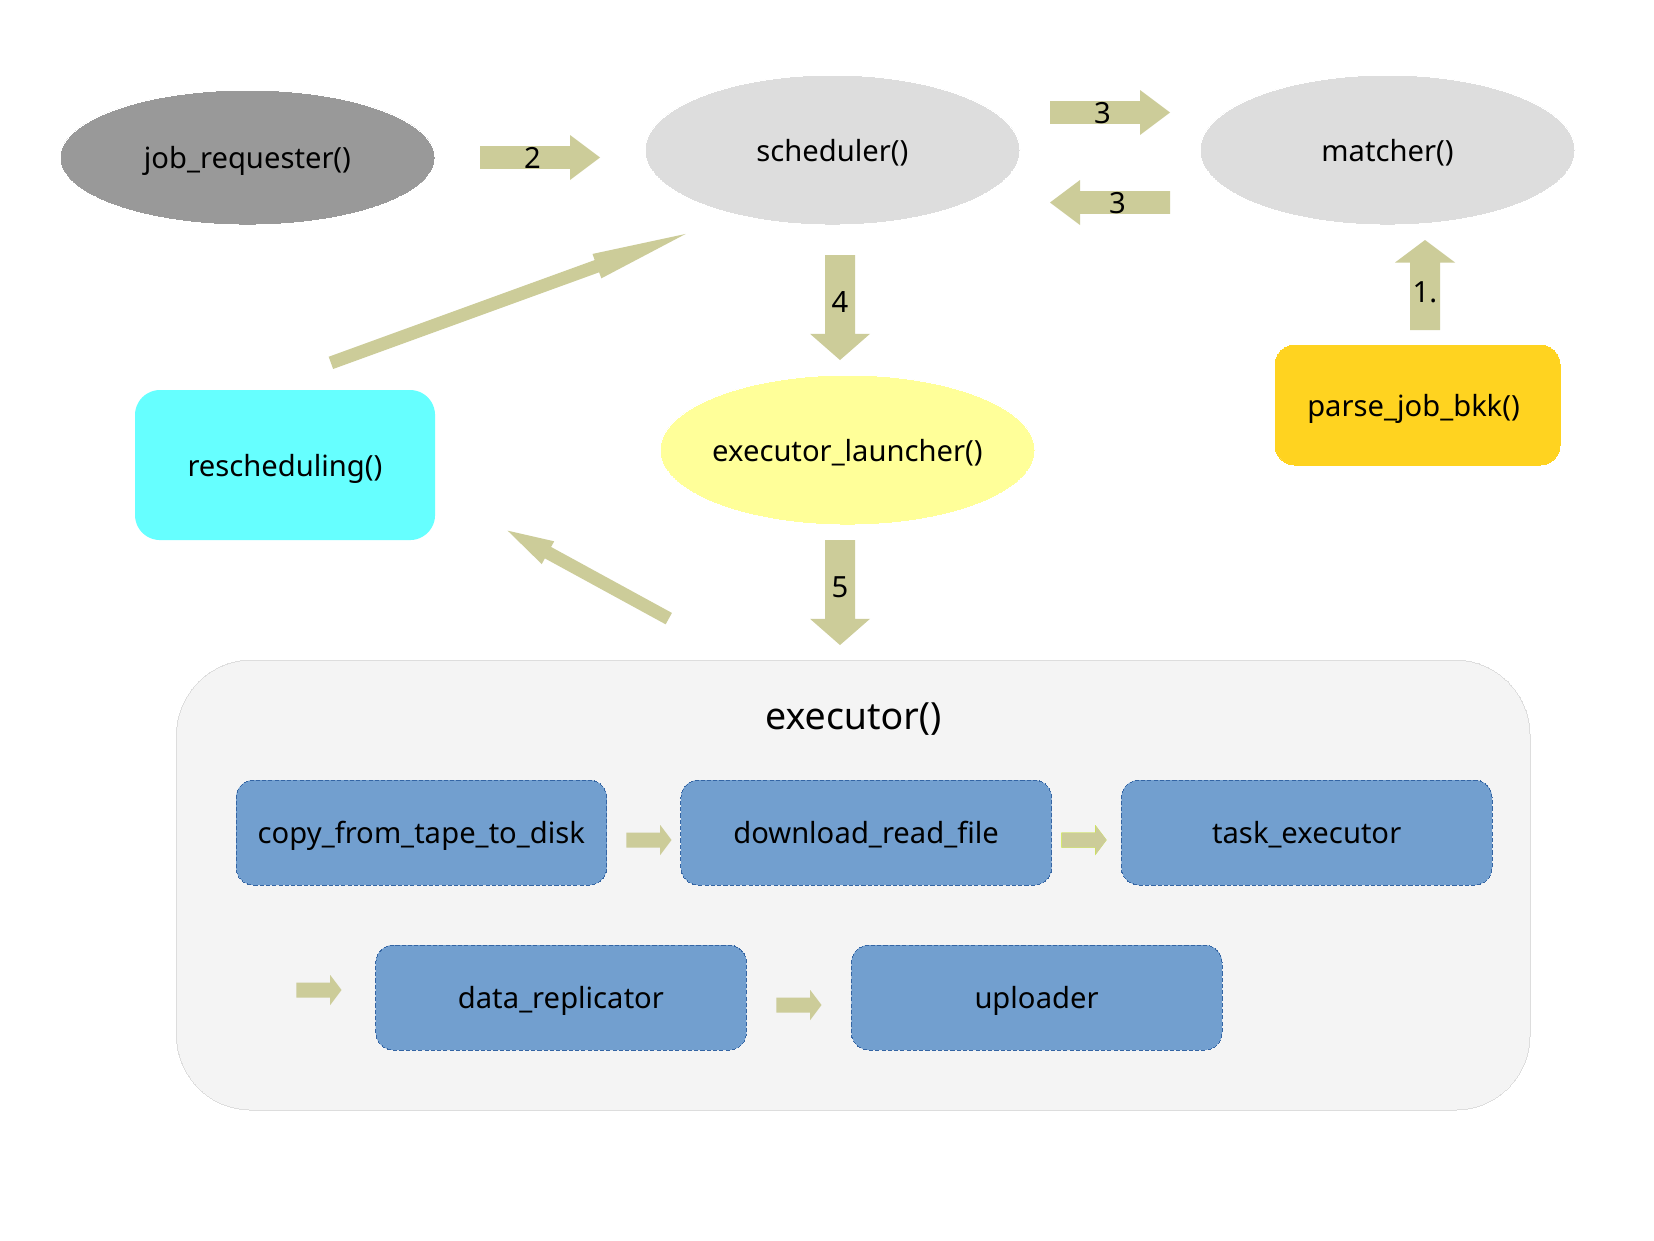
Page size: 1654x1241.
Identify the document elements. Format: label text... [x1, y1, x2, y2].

text_box data_replicator [375, 945, 747, 1051]
text_box matcher() [1200, 75, 1576, 226]
text_box 1. [1395, 240, 1456, 331]
text_box download_read_file [680, 780, 1052, 886]
text_box scheduler() [645, 75, 1021, 226]
text_box rescheduling() [135, 390, 436, 541]
text_box copy_from_tape_to_disk [236, 780, 607, 886]
text_box executor() [176, 660, 1531, 1111]
text_box 5 [810, 540, 871, 646]
text_box uploader [851, 945, 1223, 1051]
text_box [507, 530, 672, 625]
text_box 4 [810, 255, 871, 361]
text_box [776, 990, 822, 1021]
text_box task_executor [1121, 780, 1493, 886]
text_box [328, 233, 686, 369]
text_box 3 [1050, 180, 1171, 226]
text_box [626, 825, 672, 856]
text_box job_requester() [60, 90, 436, 226]
text_box [296, 975, 342, 1006]
text_box parse_job_bkk() [1275, 345, 1561, 466]
text_box executor_launcher() [660, 375, 1036, 526]
text_box 2 [480, 135, 601, 181]
text_box 3 [1050, 90, 1171, 136]
text_box [1061, 825, 1107, 856]
